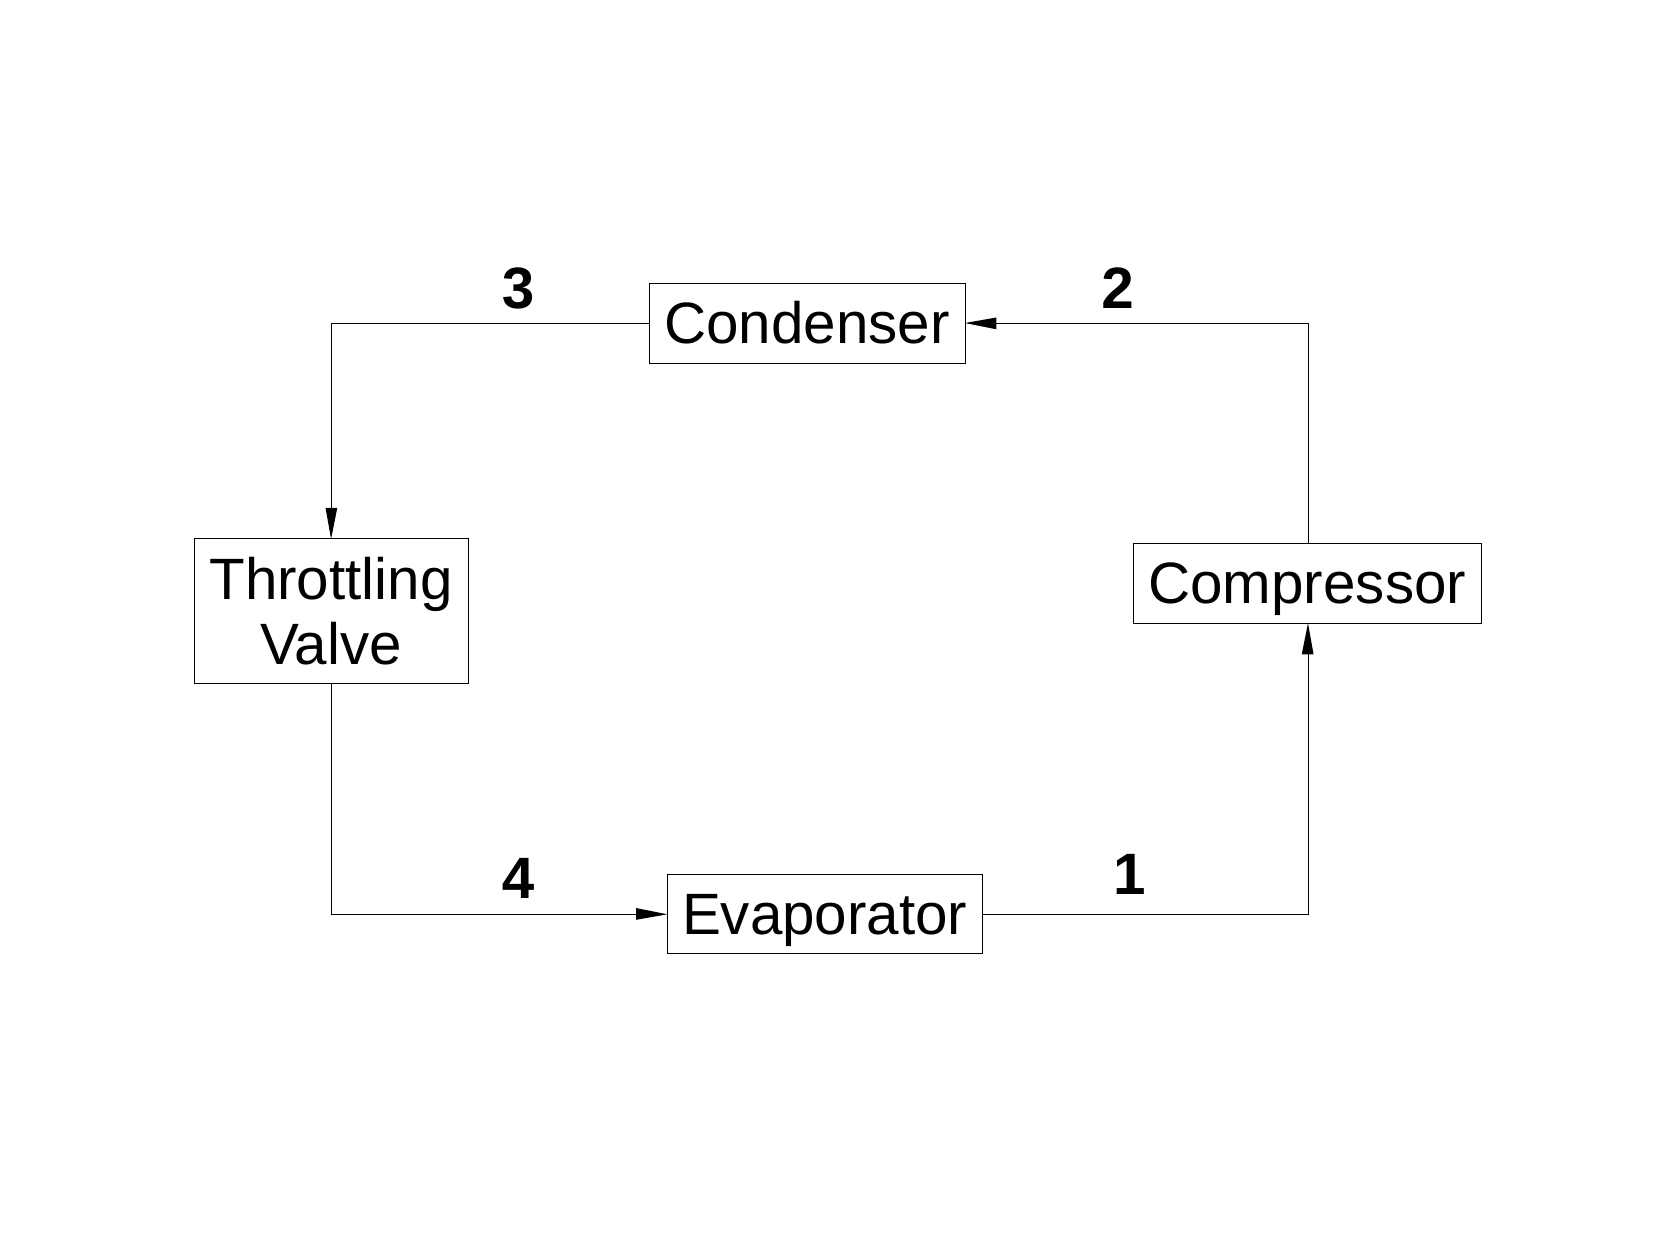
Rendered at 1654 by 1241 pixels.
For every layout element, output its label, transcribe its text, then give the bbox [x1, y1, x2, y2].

text_box 1 [1098, 834, 1161, 914]
text_box Evaporator [667, 874, 983, 954]
text_box Compressor [1133, 543, 1482, 624]
text_box 4 [487, 838, 550, 919]
text_box Condenser [649, 283, 966, 364]
text_box 3 [487, 248, 550, 328]
text_box 2 [1086, 248, 1149, 328]
text_box Throttling Valve [194, 538, 469, 684]
